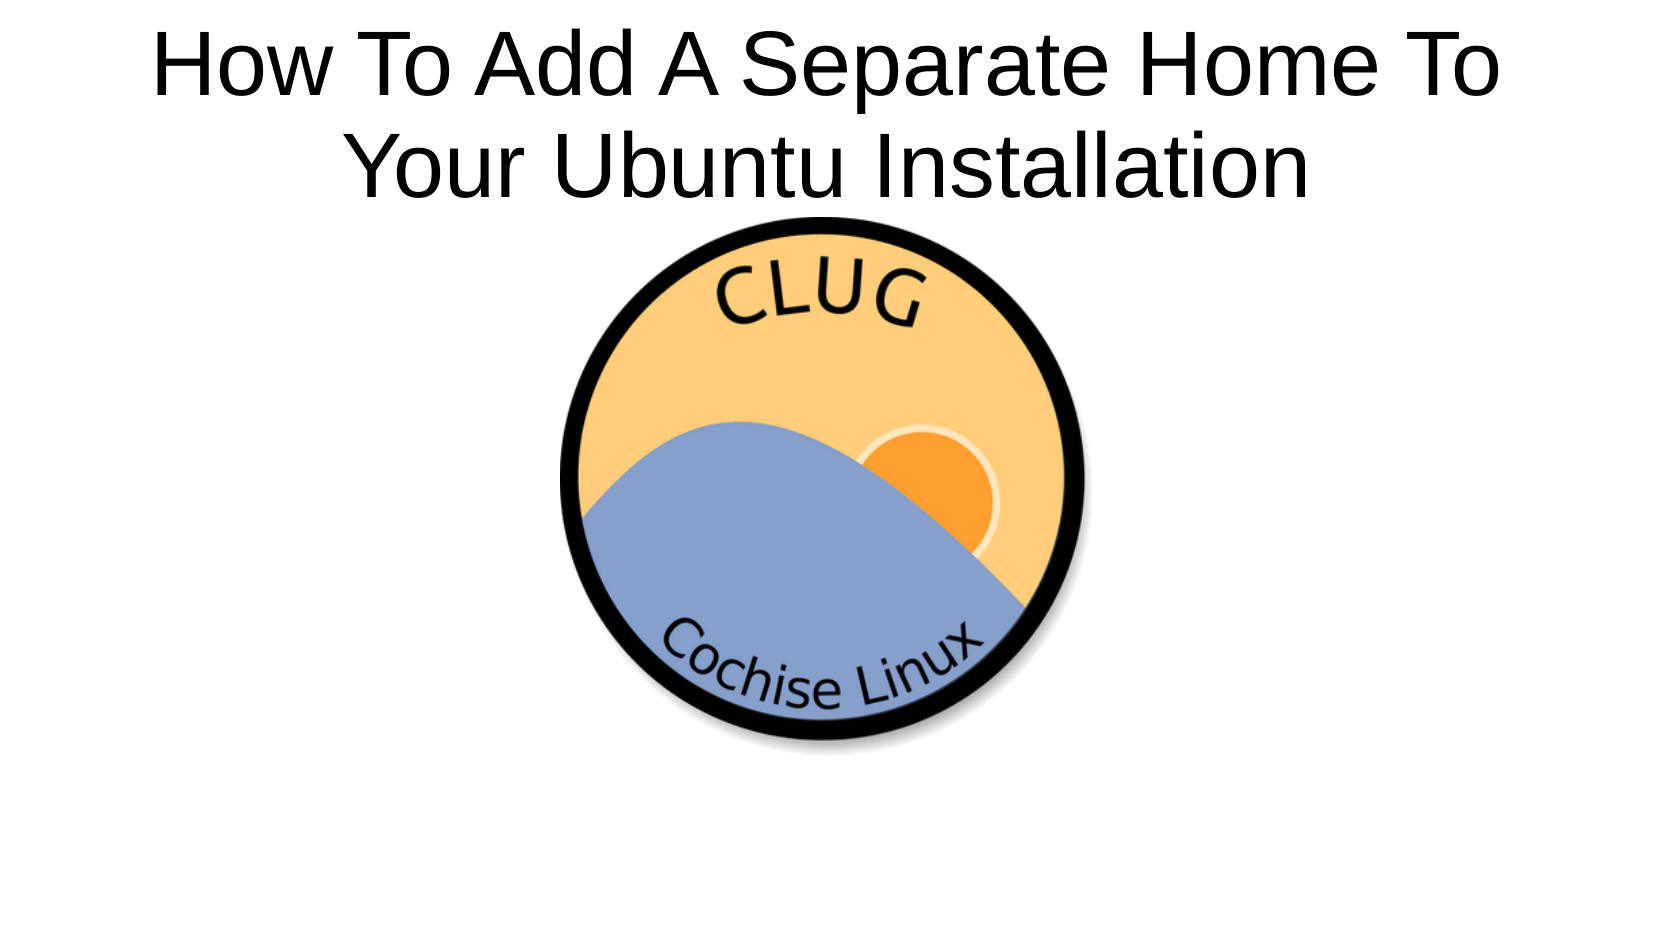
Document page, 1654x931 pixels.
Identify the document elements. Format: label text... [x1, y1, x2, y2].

picture [560, 217, 1094, 758]
title How To Add A Separate Home To Your Ubuntu Installation [82, 12, 1571, 218]
